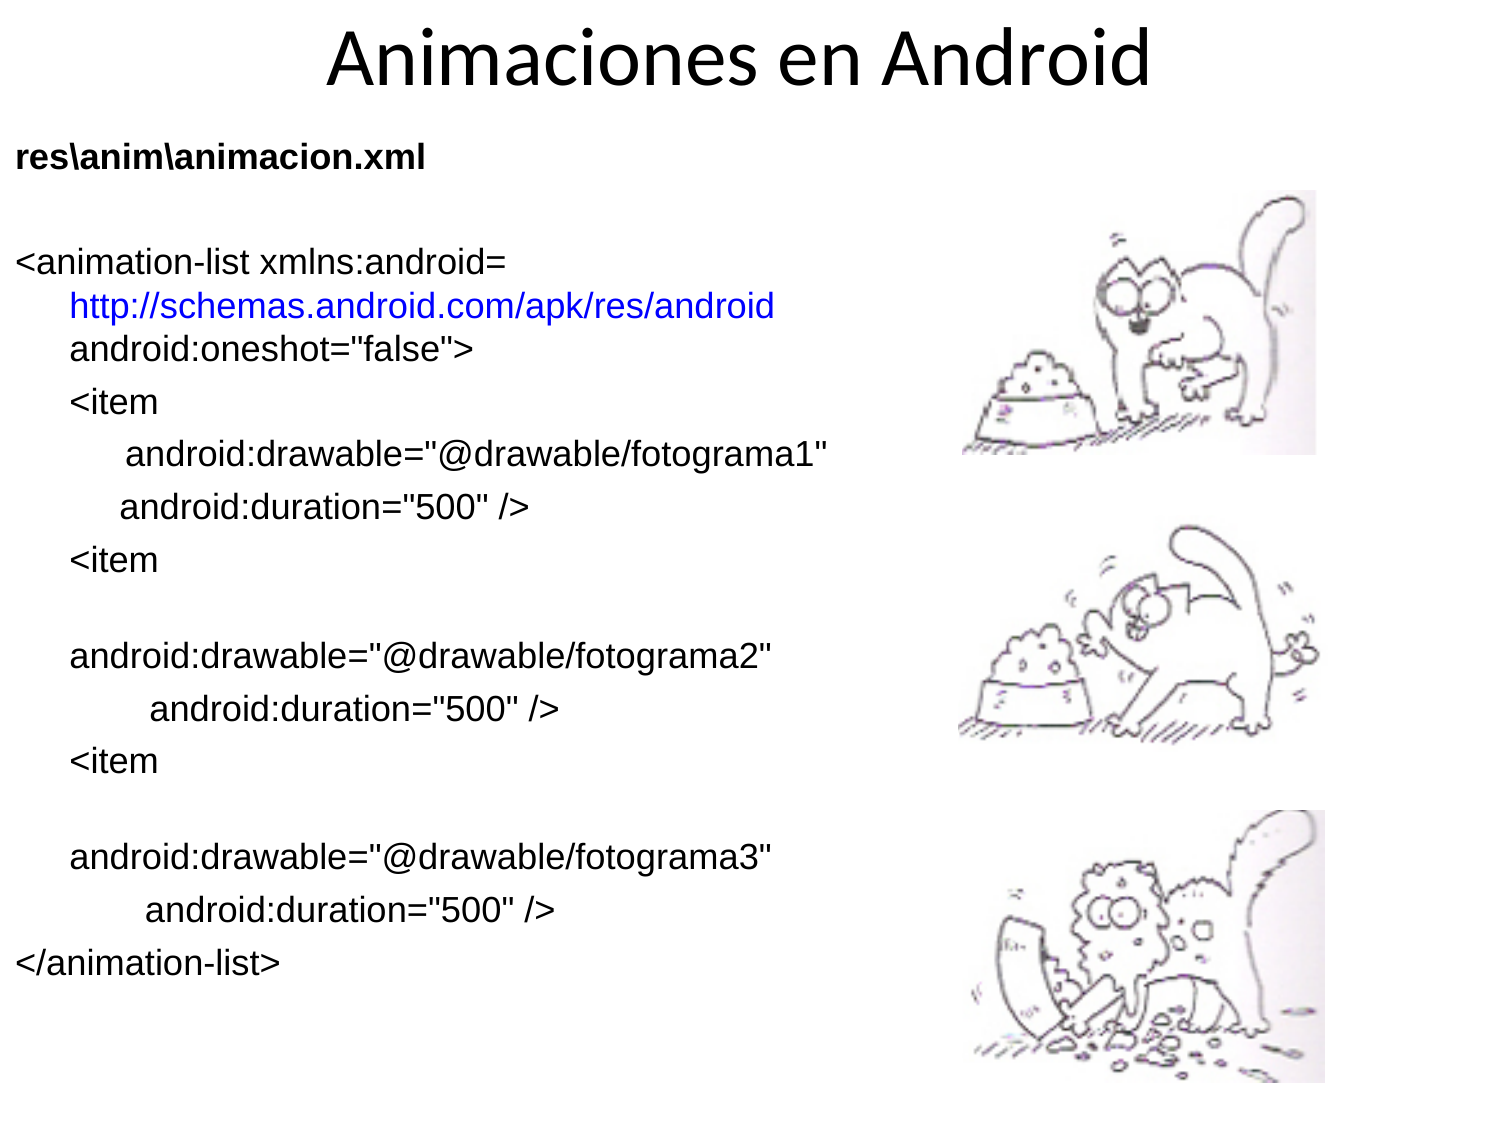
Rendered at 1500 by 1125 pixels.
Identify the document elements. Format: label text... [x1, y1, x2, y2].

picture [962, 190, 1325, 455]
picture [962, 810, 1325, 1083]
picture [958, 515, 1328, 764]
title Animaciones en Android [64, 0, 1415, 104]
text_box res\anim\animacion.xml <animation-list xmlns:android=http://schemas.android.com/apk/res/android android:oneshot="false"> <item android:drawable="@drawable/fotograma1" android:duration="500" /> <item android:drawable="@drawable/fotograma2" android:duration="500" /> <item android:drawable="@drawable/fotograma3" android:duration="500" /> </animation-list> [0, 125, 845, 1024]
